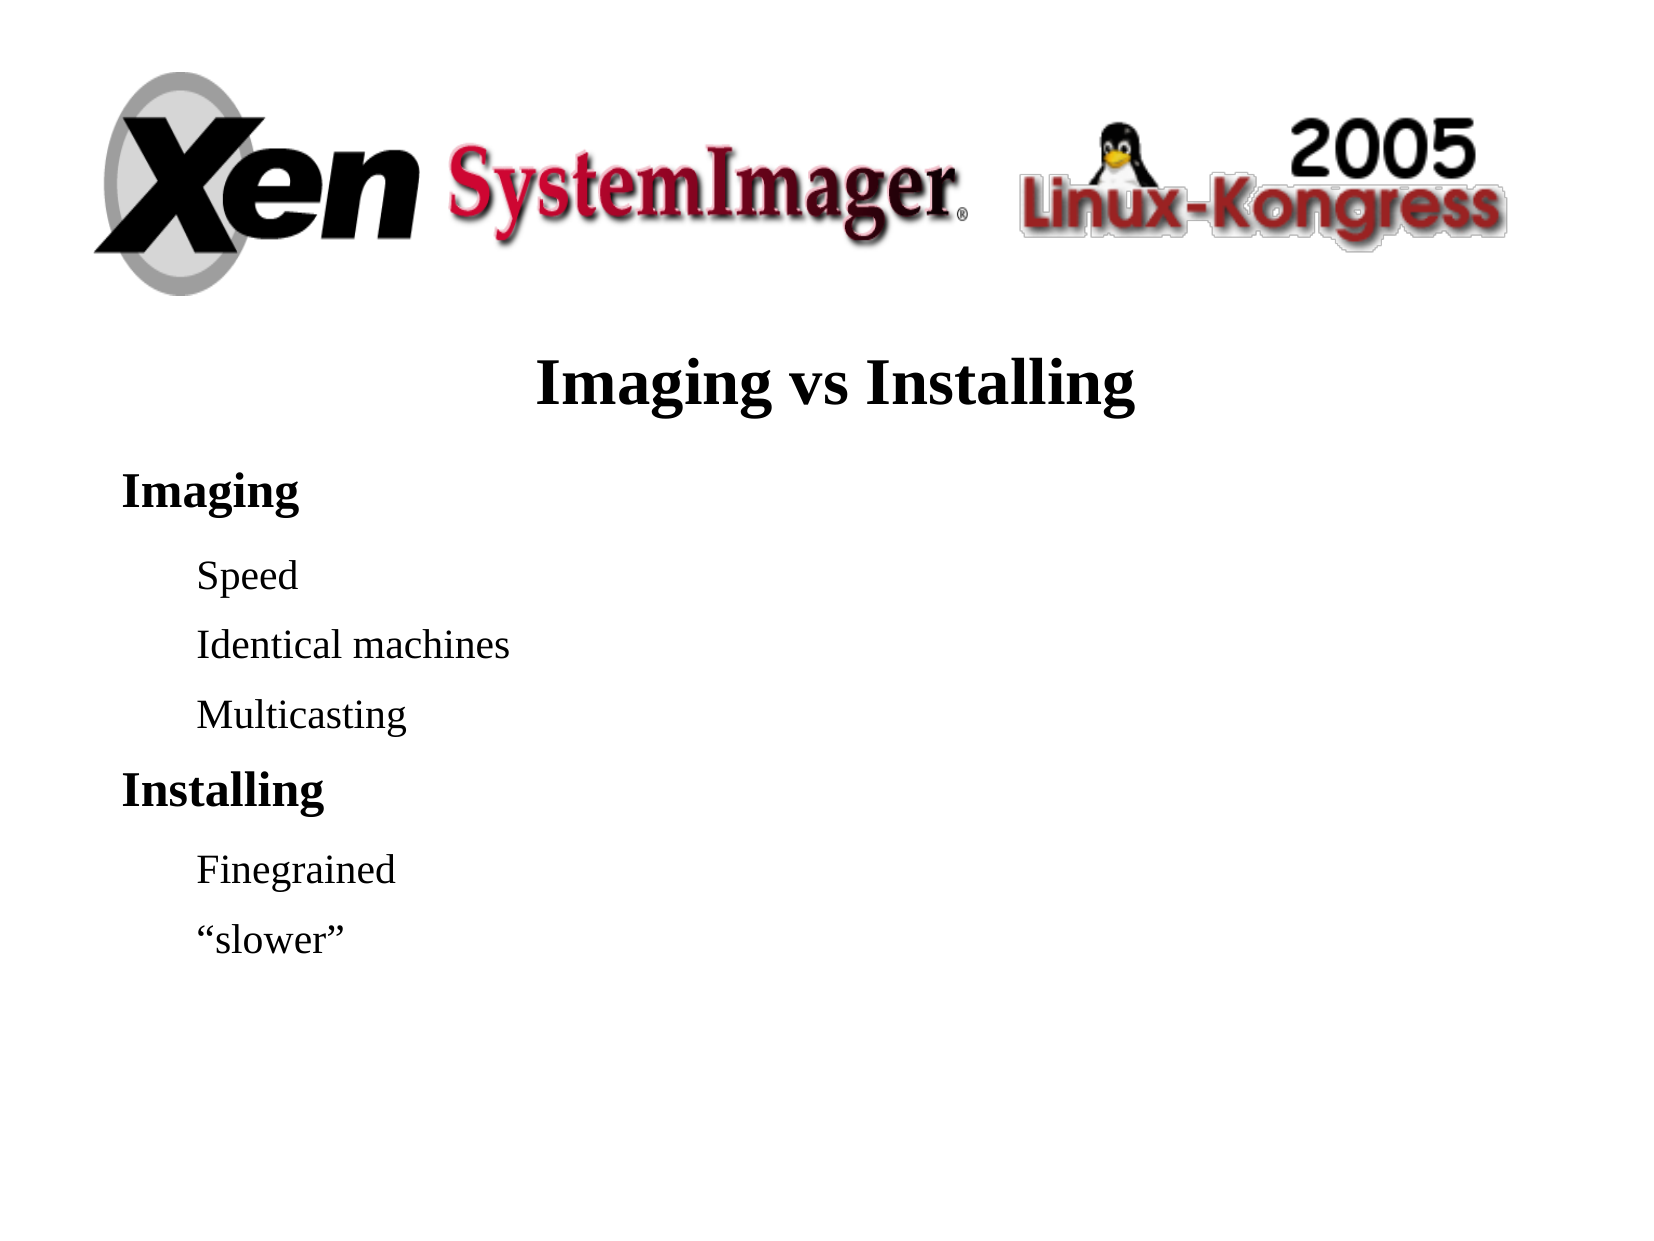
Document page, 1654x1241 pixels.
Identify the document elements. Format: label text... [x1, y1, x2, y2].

picture [445, 132, 971, 254]
picture [93, 72, 420, 296]
list Imaging vs Installing Imaging Speed Identical machines Multicasting Installing Finegrained “slower” [121, 344, 1534, 1241]
picture [1006, 106, 1524, 265]
